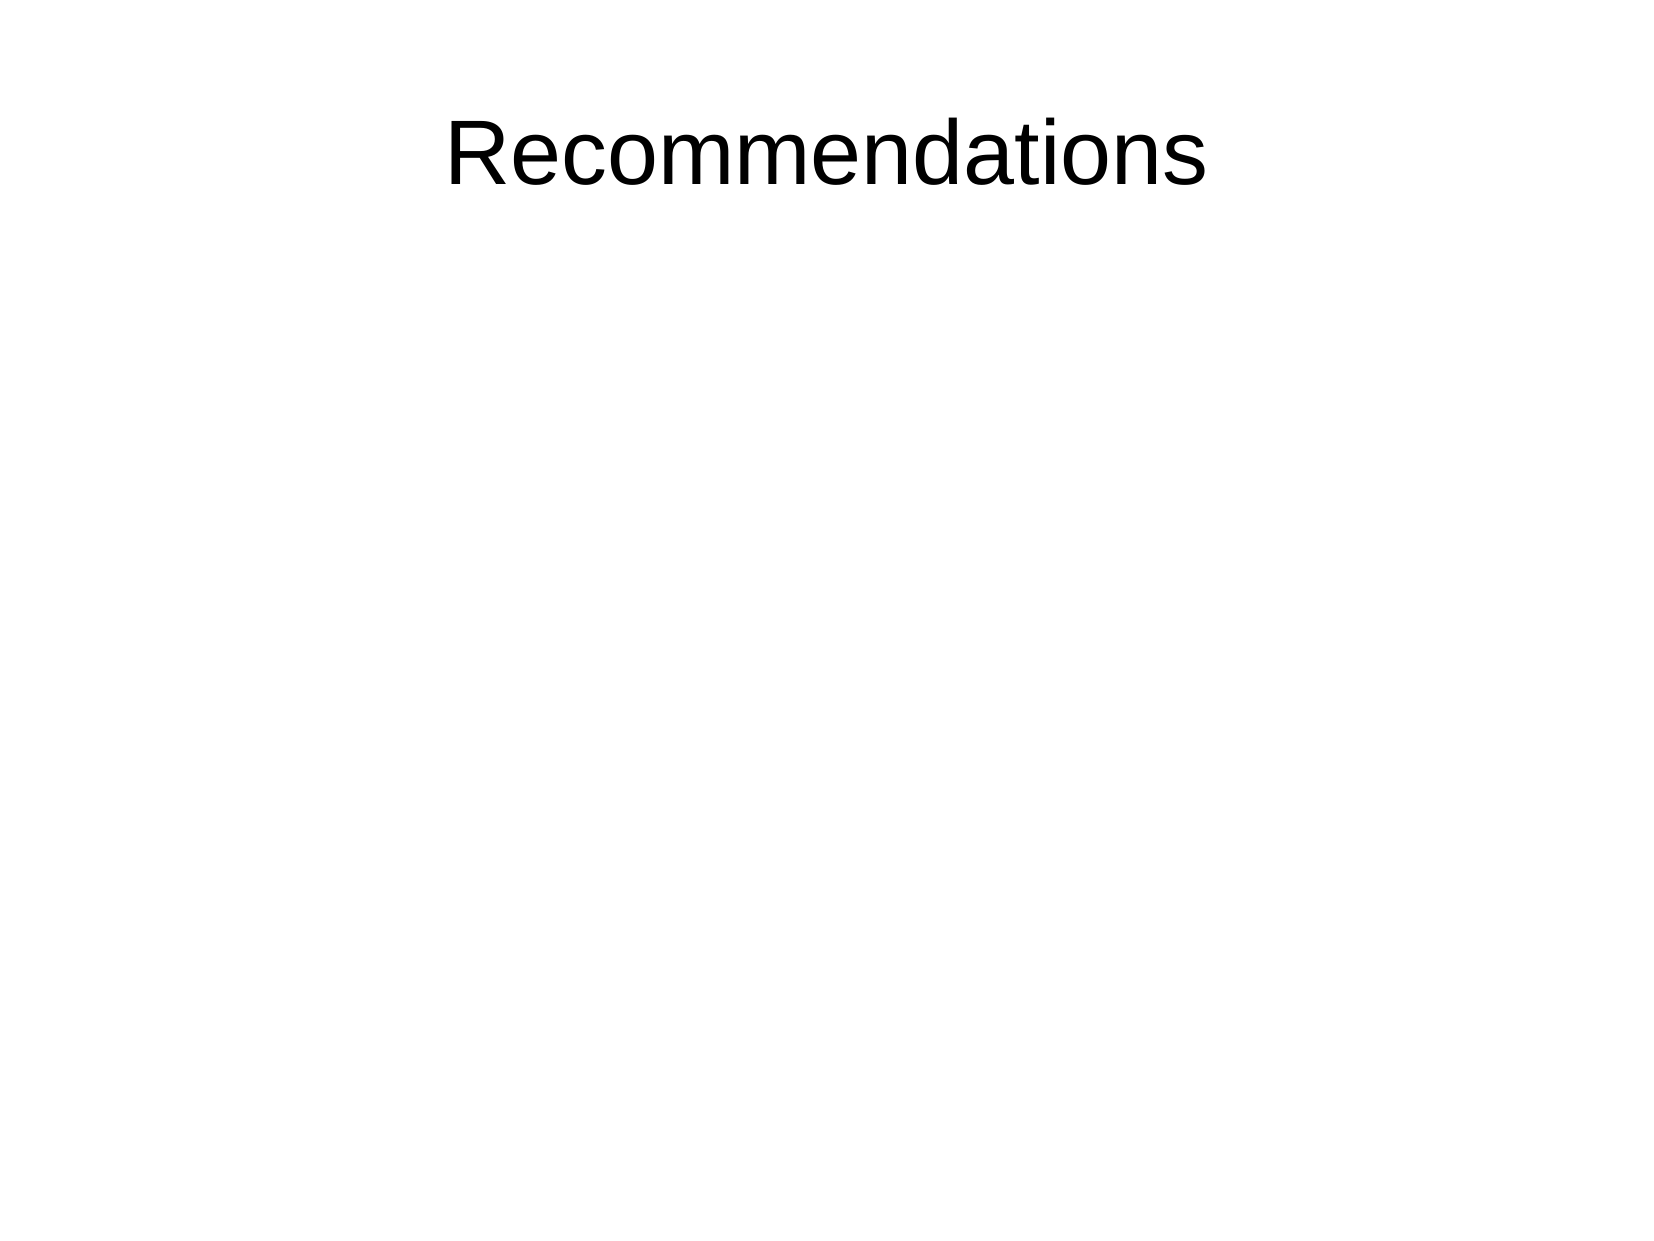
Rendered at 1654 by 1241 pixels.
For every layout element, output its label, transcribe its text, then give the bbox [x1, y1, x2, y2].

title Recommendations [82, 49, 1571, 257]
